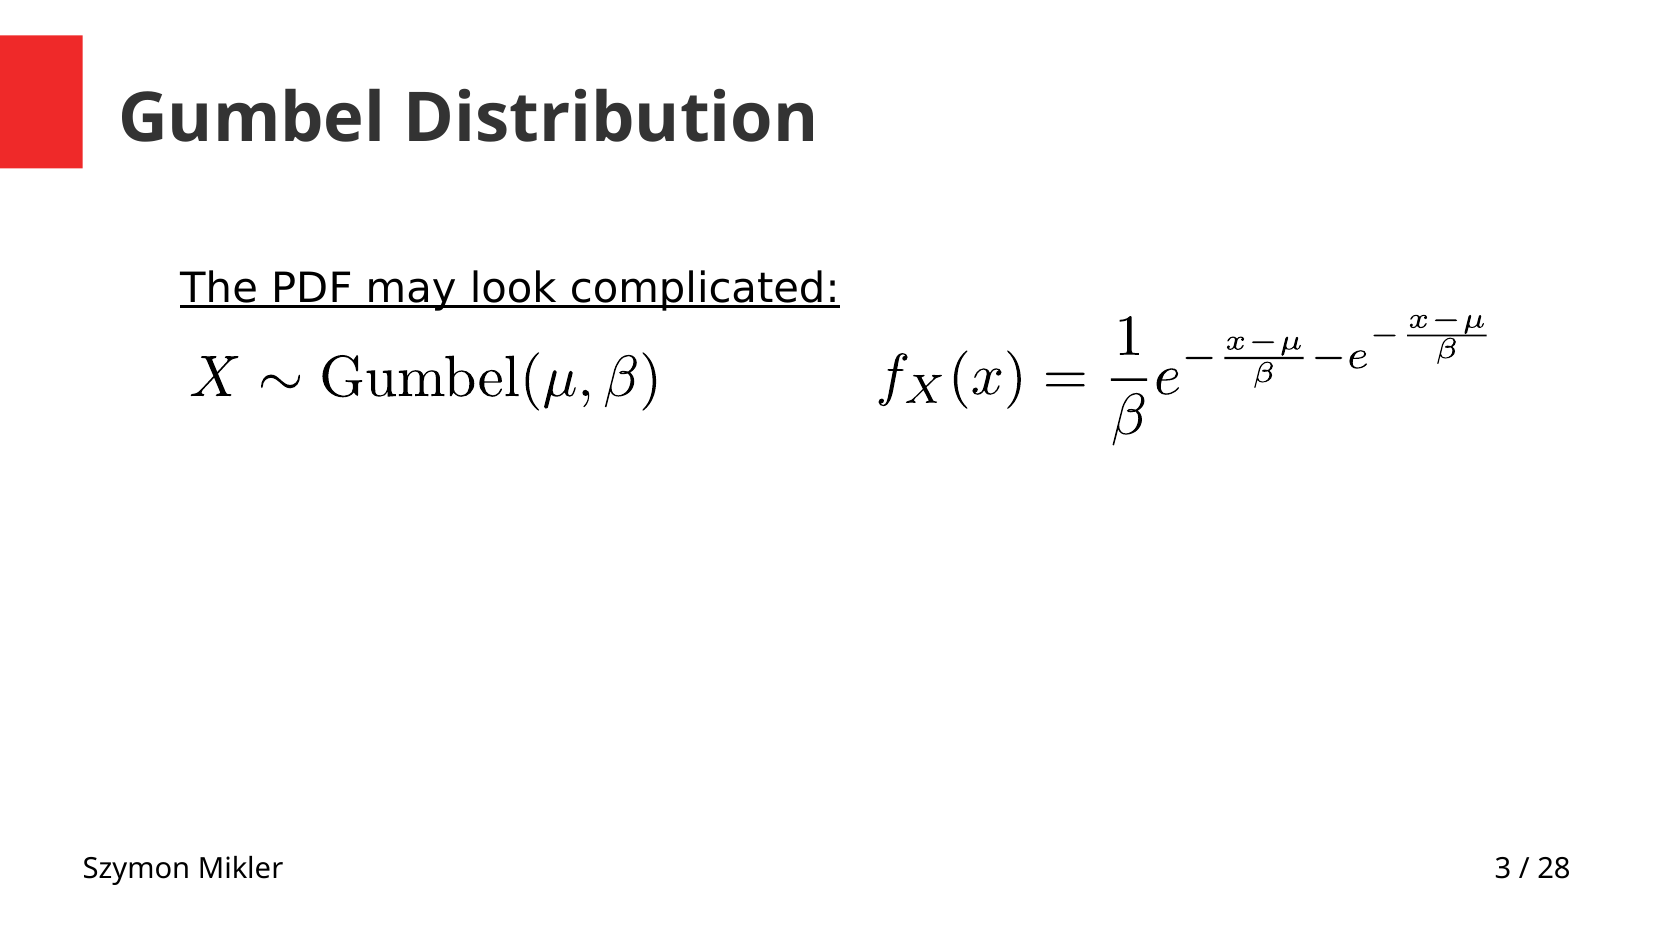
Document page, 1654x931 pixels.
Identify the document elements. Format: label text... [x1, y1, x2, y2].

title Gumbel Distribution [118, 37, 1571, 193]
text_box The PDF may look complicated: [165, 256, 1123, 321]
text_box [188, 352, 662, 411]
text_box [875, 308, 1487, 446]
